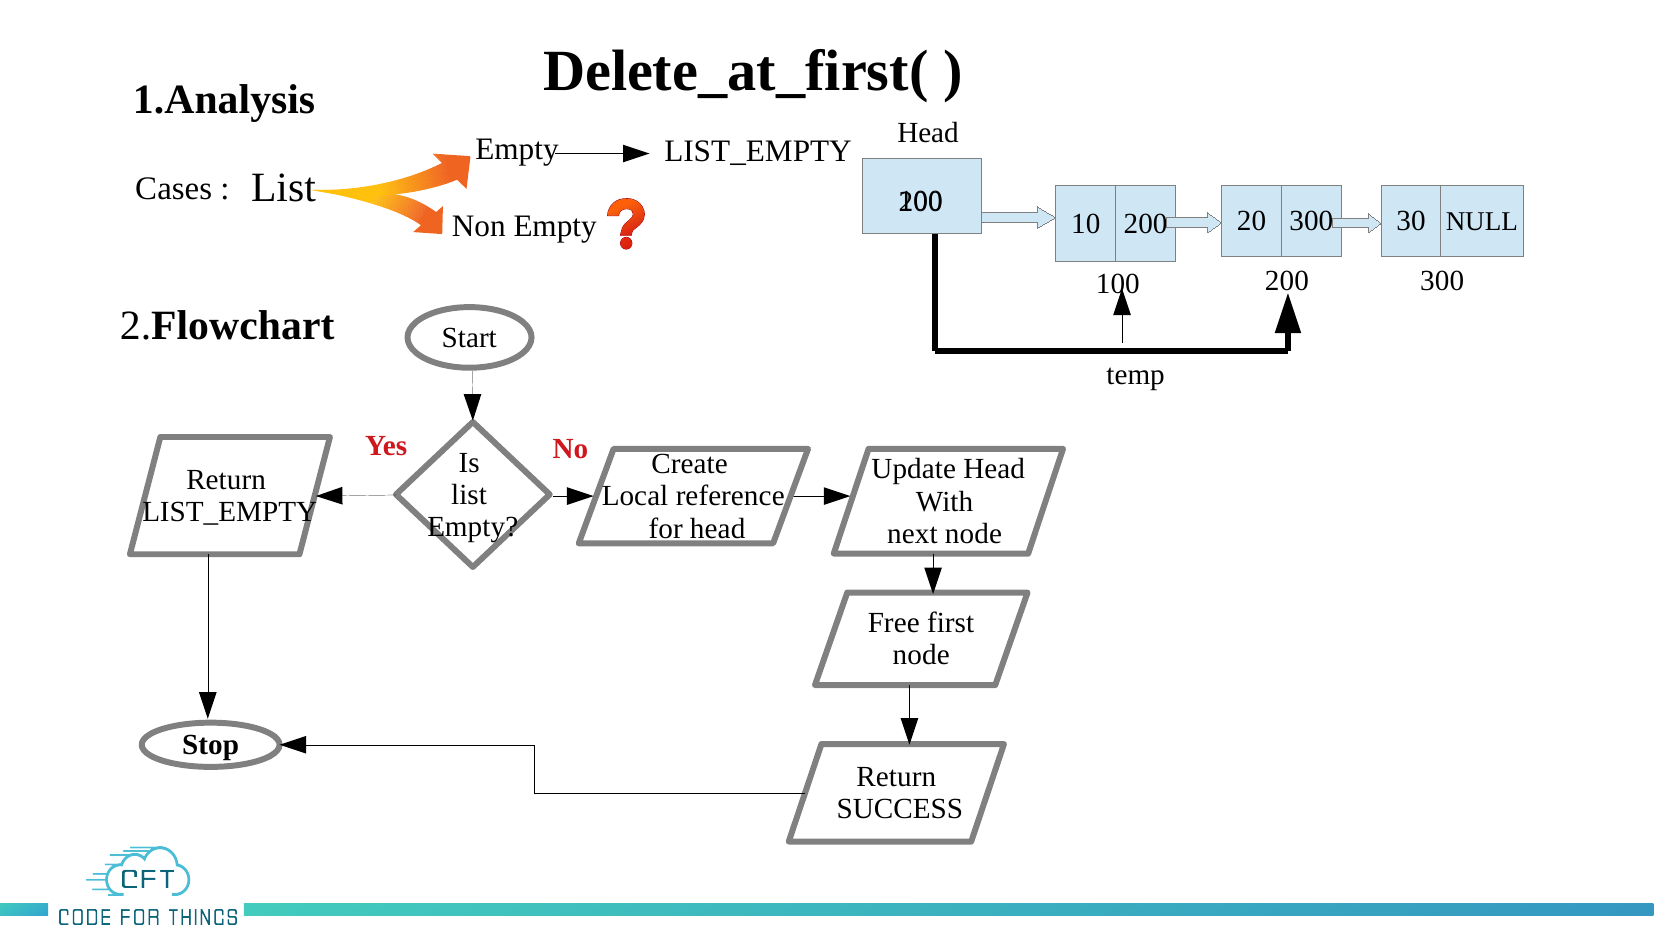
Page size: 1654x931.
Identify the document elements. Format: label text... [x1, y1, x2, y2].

text_box temp [1091, 354, 1205, 399]
text_box No [537, 425, 626, 473]
text_box Start [407, 307, 532, 368]
picture [591, 188, 663, 260]
text_box Update Head With next node [833, 448, 1064, 554]
text_box LIST_EMPTY [649, 120, 922, 178]
text_box 300 [1281, 185, 1342, 257]
picture [59, 846, 237, 925]
text_box Stop [141, 722, 280, 767]
text_box [1332, 213, 1382, 233]
text_box Return SUCCESS [788, 744, 1004, 842]
text_box Head [882, 108, 1006, 156]
text_box 100 [883, 177, 979, 225]
list Cases : [70, 153, 237, 237]
text_box Free first node [814, 592, 1028, 686]
text_box Empty [460, 118, 579, 189]
text_box Yes [342, 422, 431, 490]
text_box 30 [1381, 185, 1440, 257]
text_box NULL [1440, 185, 1524, 257]
text_box 10 [1055, 185, 1115, 262]
text_box List [236, 156, 307, 237]
text_box 300 [1405, 257, 1501, 305]
text_box Non Empty [437, 200, 591, 260]
text_box 20 [1221, 185, 1281, 257]
text_box [1166, 212, 1222, 233]
text_box 1.Analysis [118, 68, 378, 130]
text_box 100 [1081, 260, 1170, 308]
text_box 200 [1249, 257, 1335, 305]
text_box 2.Flowchart [94, 295, 390, 357]
text_box Create Local reference for head [578, 448, 809, 544]
text_box Return LIST_EMPTY [129, 437, 330, 555]
text_box Is list Empty? [396, 422, 550, 567]
text_box 200 [1115, 185, 1176, 262]
picture [307, 152, 473, 237]
text_box [862, 158, 1056, 234]
subtitle Delete_at_first( ) [543, 23, 993, 119]
